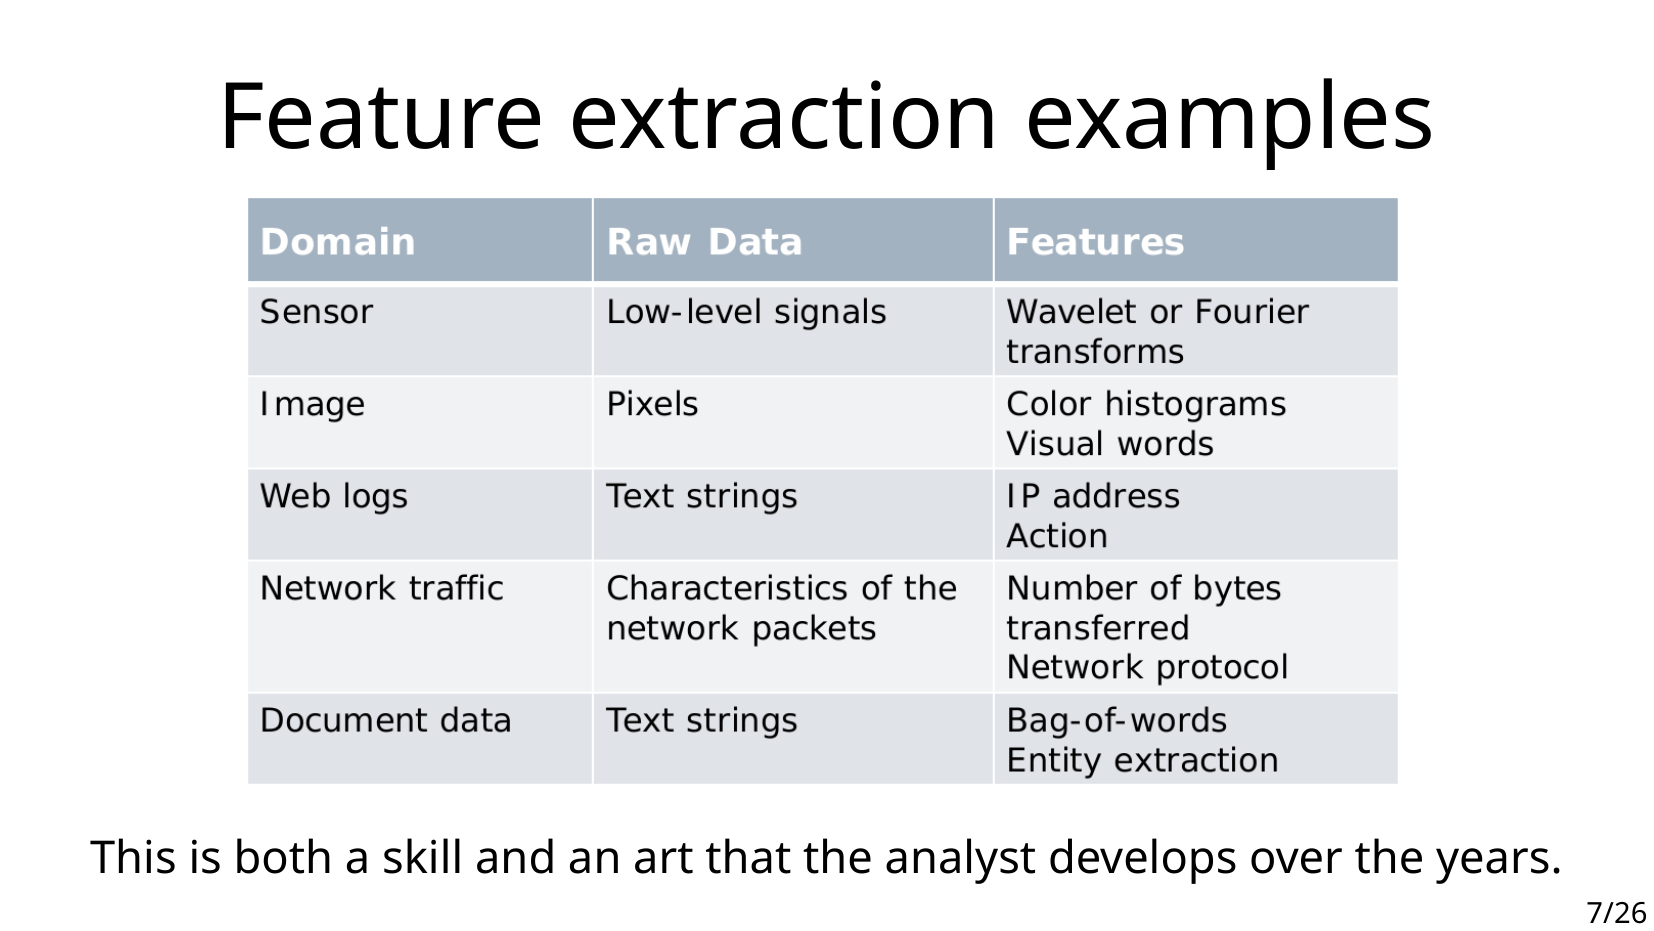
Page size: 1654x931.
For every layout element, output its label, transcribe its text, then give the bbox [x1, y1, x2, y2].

picture [240, 191, 1407, 792]
list This is both a skill and an art that the analyst develops over the years. [82, 825, 1571, 905]
title Feature extraction examples [82, 1, 1571, 226]
